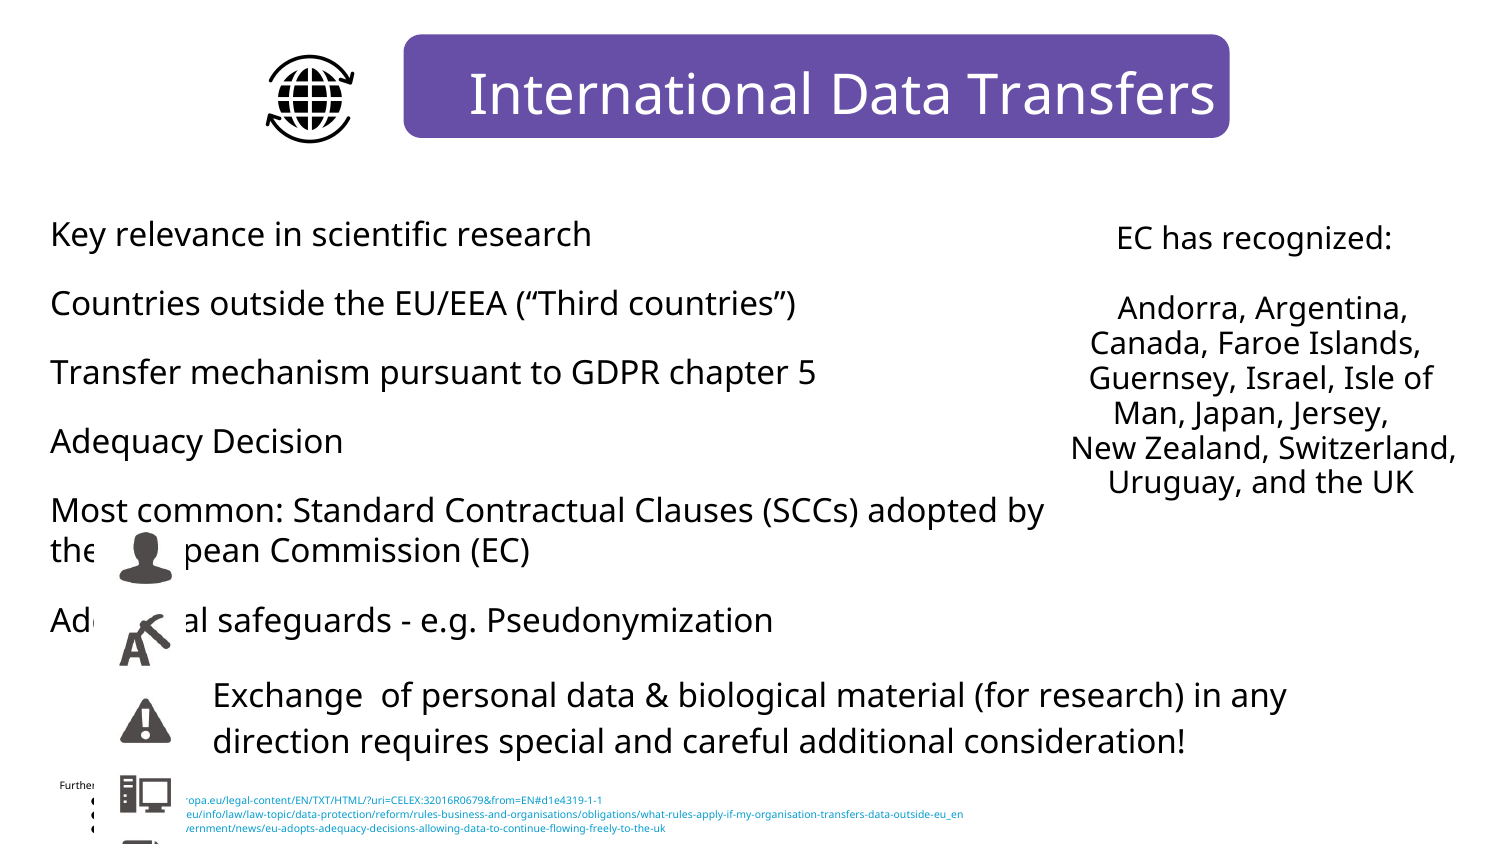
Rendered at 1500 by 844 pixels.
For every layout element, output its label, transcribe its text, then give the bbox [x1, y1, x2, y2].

text_box Adequacy Decision [50, 418, 367, 457]
text_box Transfer mechanism pursuant to GDPR chapter 5 [50, 348, 870, 388]
text_box ● [90, 821, 94, 834]
text_box ● [90, 807, 94, 820]
picture [94, 523, 186, 844]
text_box Most common: Standard Contractual Clauses (SCCs) adopted by [50, 487, 1034, 526]
text_box eur-lex.europa.eu/legal-content/EN/TXT/HTML/?uri=CELEX:32016R0679&from=EN#d1e4319-1-1 [186, 792, 647, 806]
text_box Countries outside the EU/EEA (“Third countries”) [50, 279, 860, 319]
text_box direction requires special and careful additional consideration! [212, 718, 1256, 757]
text_box International Data Transfers [469, 54, 1265, 120]
text_box ec.europa.eu/info/law/law-topic/data-protection/reform/rules-business-and-organisations/obligations/what-rules-apply-if-my-organisation-transfers-data-outside-eu_en [186, 807, 1014, 820]
text_box Guernsey, Israel, Isle of [1088, 355, 1458, 393]
text_box gov.uk/government/news/eu-adopts-adequacy-decisions-allowing-data-to-continue-flowing-freely-to-the-uk [186, 821, 701, 834]
text_box EC has recognized: [1116, 216, 1416, 253]
text_box Further reading: [59, 778, 94, 791]
text_box [0, 0, 1500, 844]
text_box Canada, Faroe Islands, [1089, 320, 1447, 355]
text_box Additional safeguards - e.g. Pseudonymization [186, 597, 823, 636]
text_box Man, Japan, Jersey, [1112, 390, 1412, 425]
text_box New Zealand, Switzerland, [1062, 425, 1500, 462]
text_box Additional safeguards - e.g. Pseudonymization [50, 597, 94, 636]
text_box ● [90, 792, 94, 806]
text_box Key relevance in scientific research [50, 210, 642, 250]
picture [262, 51, 358, 147]
text_box Uruguay, and the UK [1107, 460, 1434, 497]
text_box Andorra, Argentina, [1117, 286, 1426, 320]
text_box Exchange of personal data & biological material (for research) in any [212, 672, 1385, 711]
text_box the European Commission (EC) [186, 527, 569, 566]
text_box the European Commission (EC) [50, 527, 94, 566]
